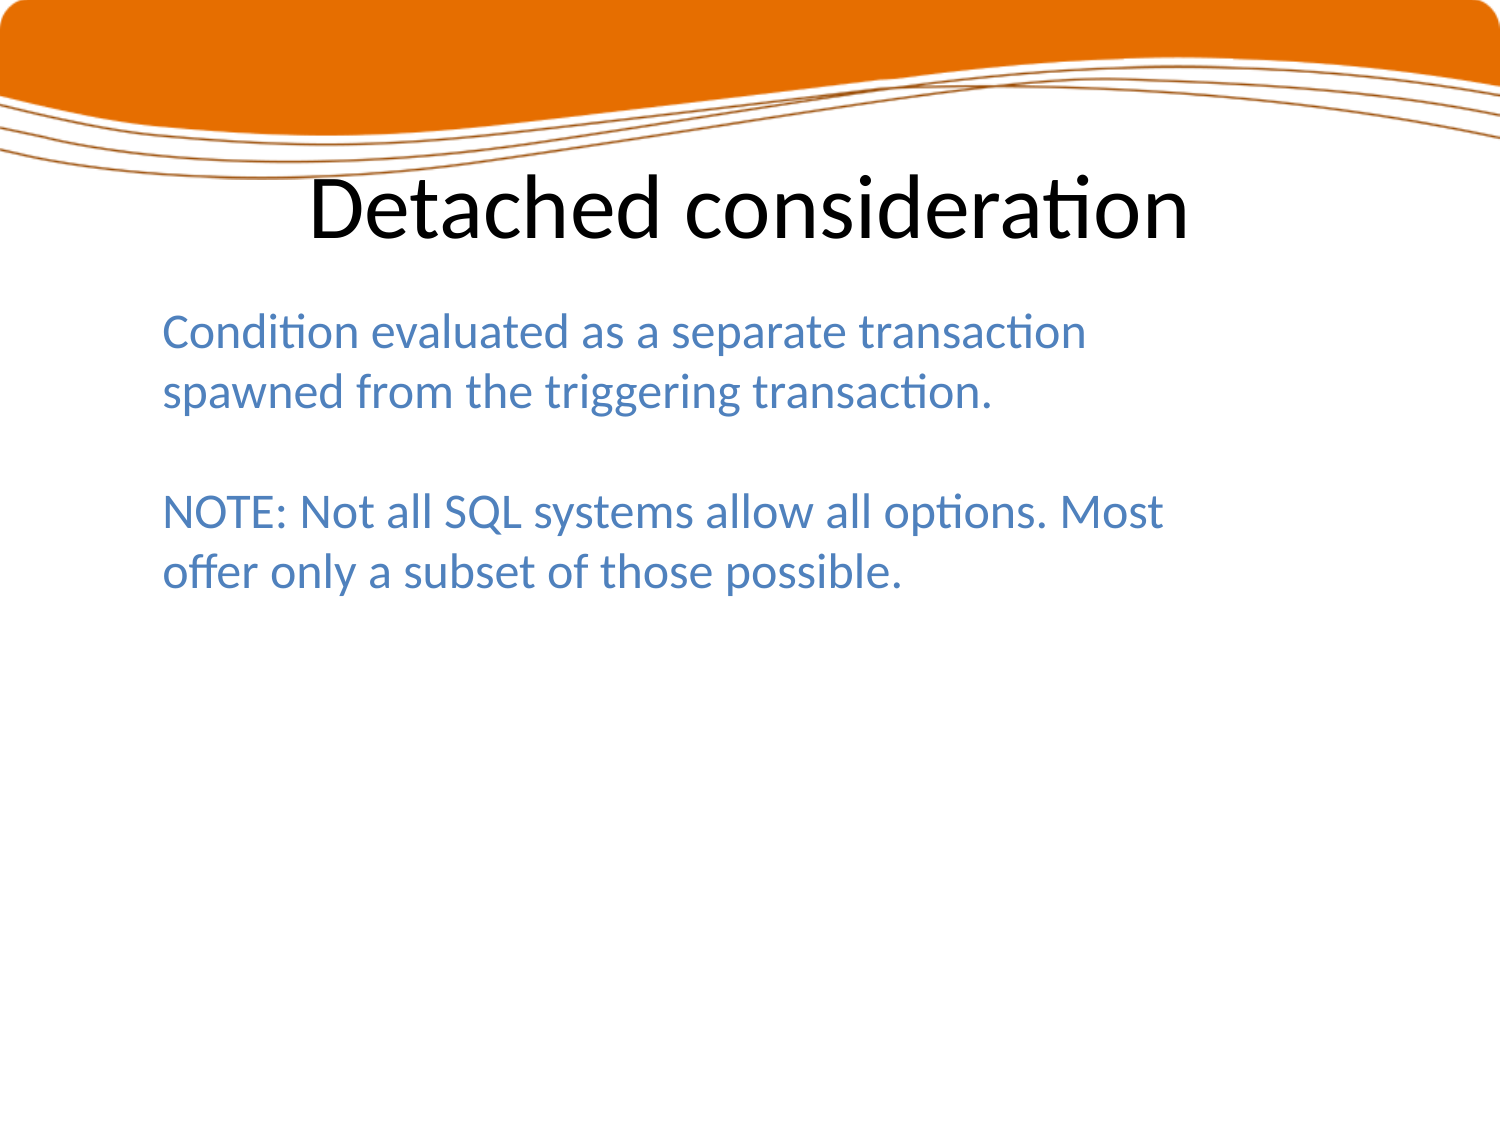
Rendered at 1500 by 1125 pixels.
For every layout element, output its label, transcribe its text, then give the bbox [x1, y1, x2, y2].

title Detached consideration [75, 125, 1425, 279]
picture [0, 0, 1500, 180]
text_box Condition evaluated as a separate transaction spawned from the triggering transaction. NOTE: Not all SQL systems allow all options. Most offer only a subset of those possible. [147, 290, 1223, 606]
